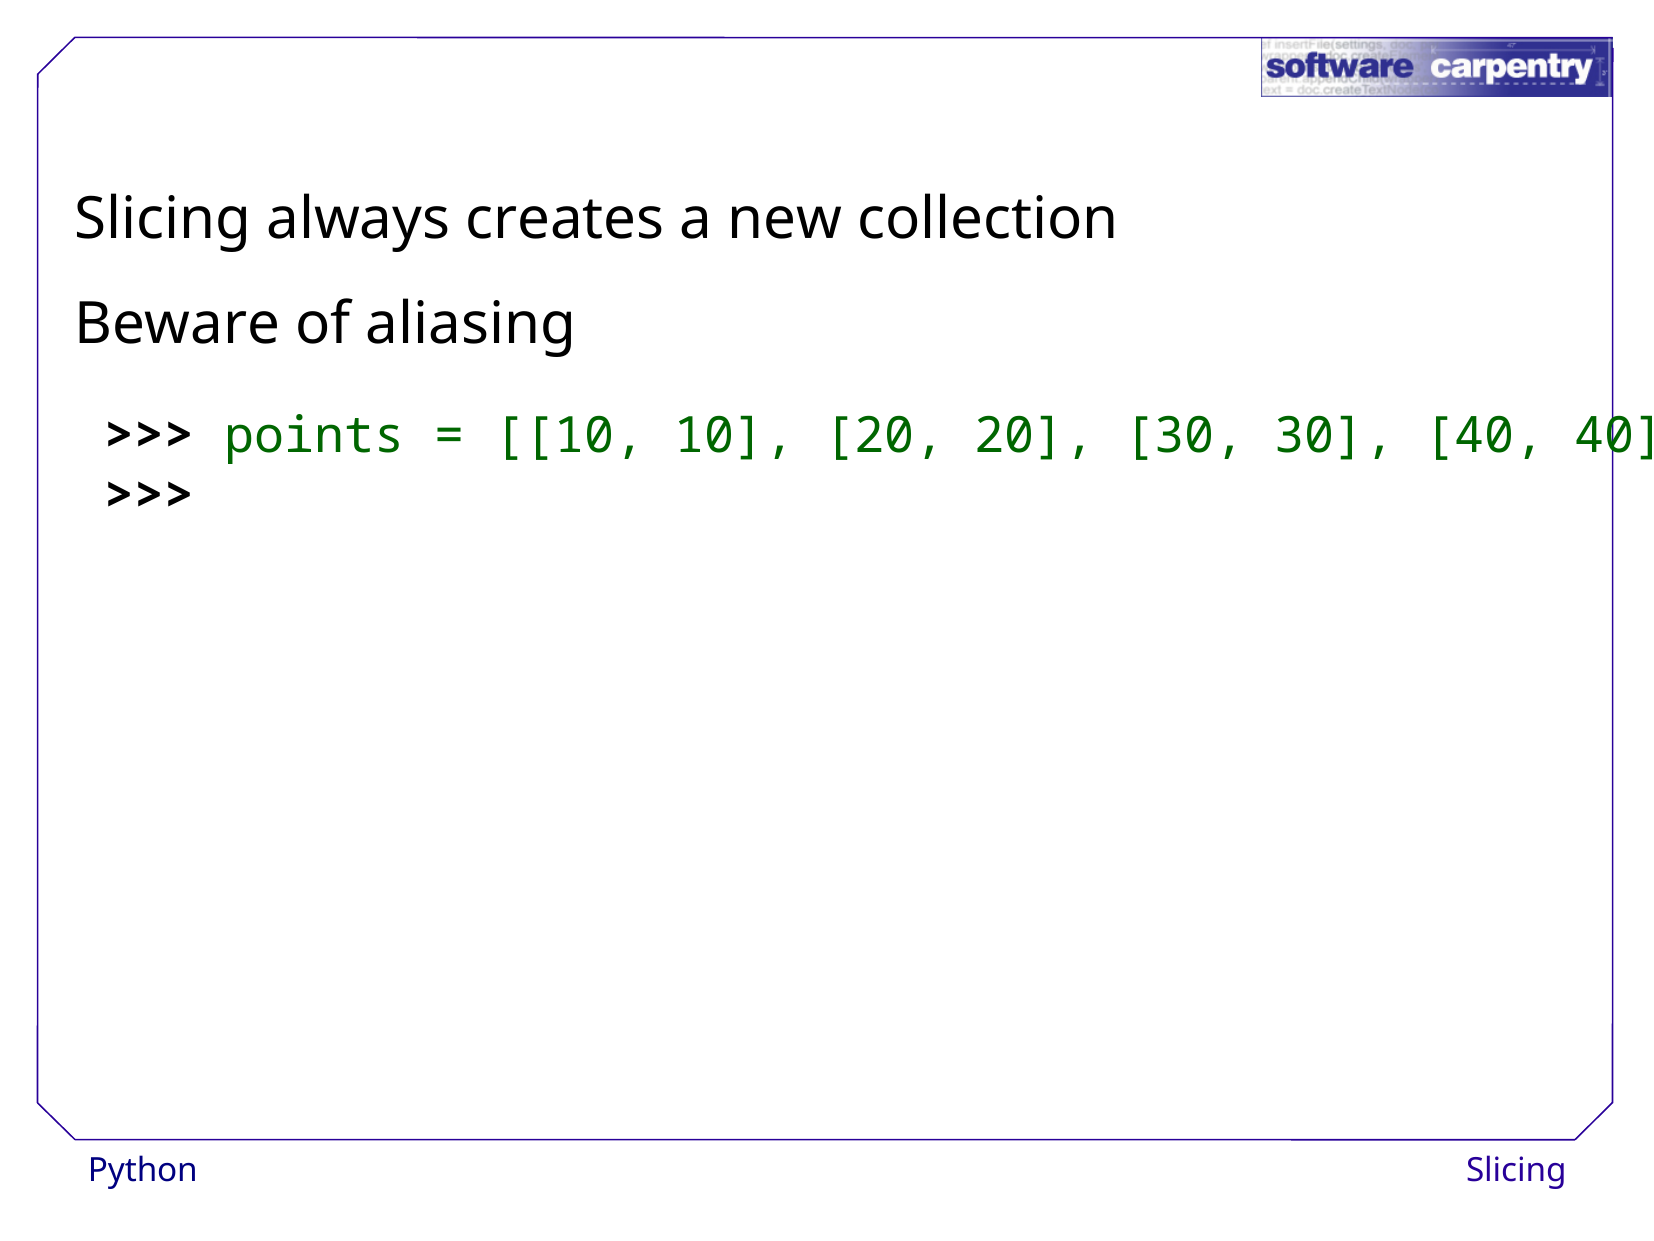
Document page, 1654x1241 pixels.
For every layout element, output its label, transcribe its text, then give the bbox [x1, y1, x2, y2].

picture [1261, 39, 1613, 97]
text_box >>> points = [[10, 10], [20, 20], [30, 30], [40, 40]] >>> [89, 395, 1498, 963]
text_box Slicing always creates a new collection Beware of aliasing [59, 137, 1285, 364]
